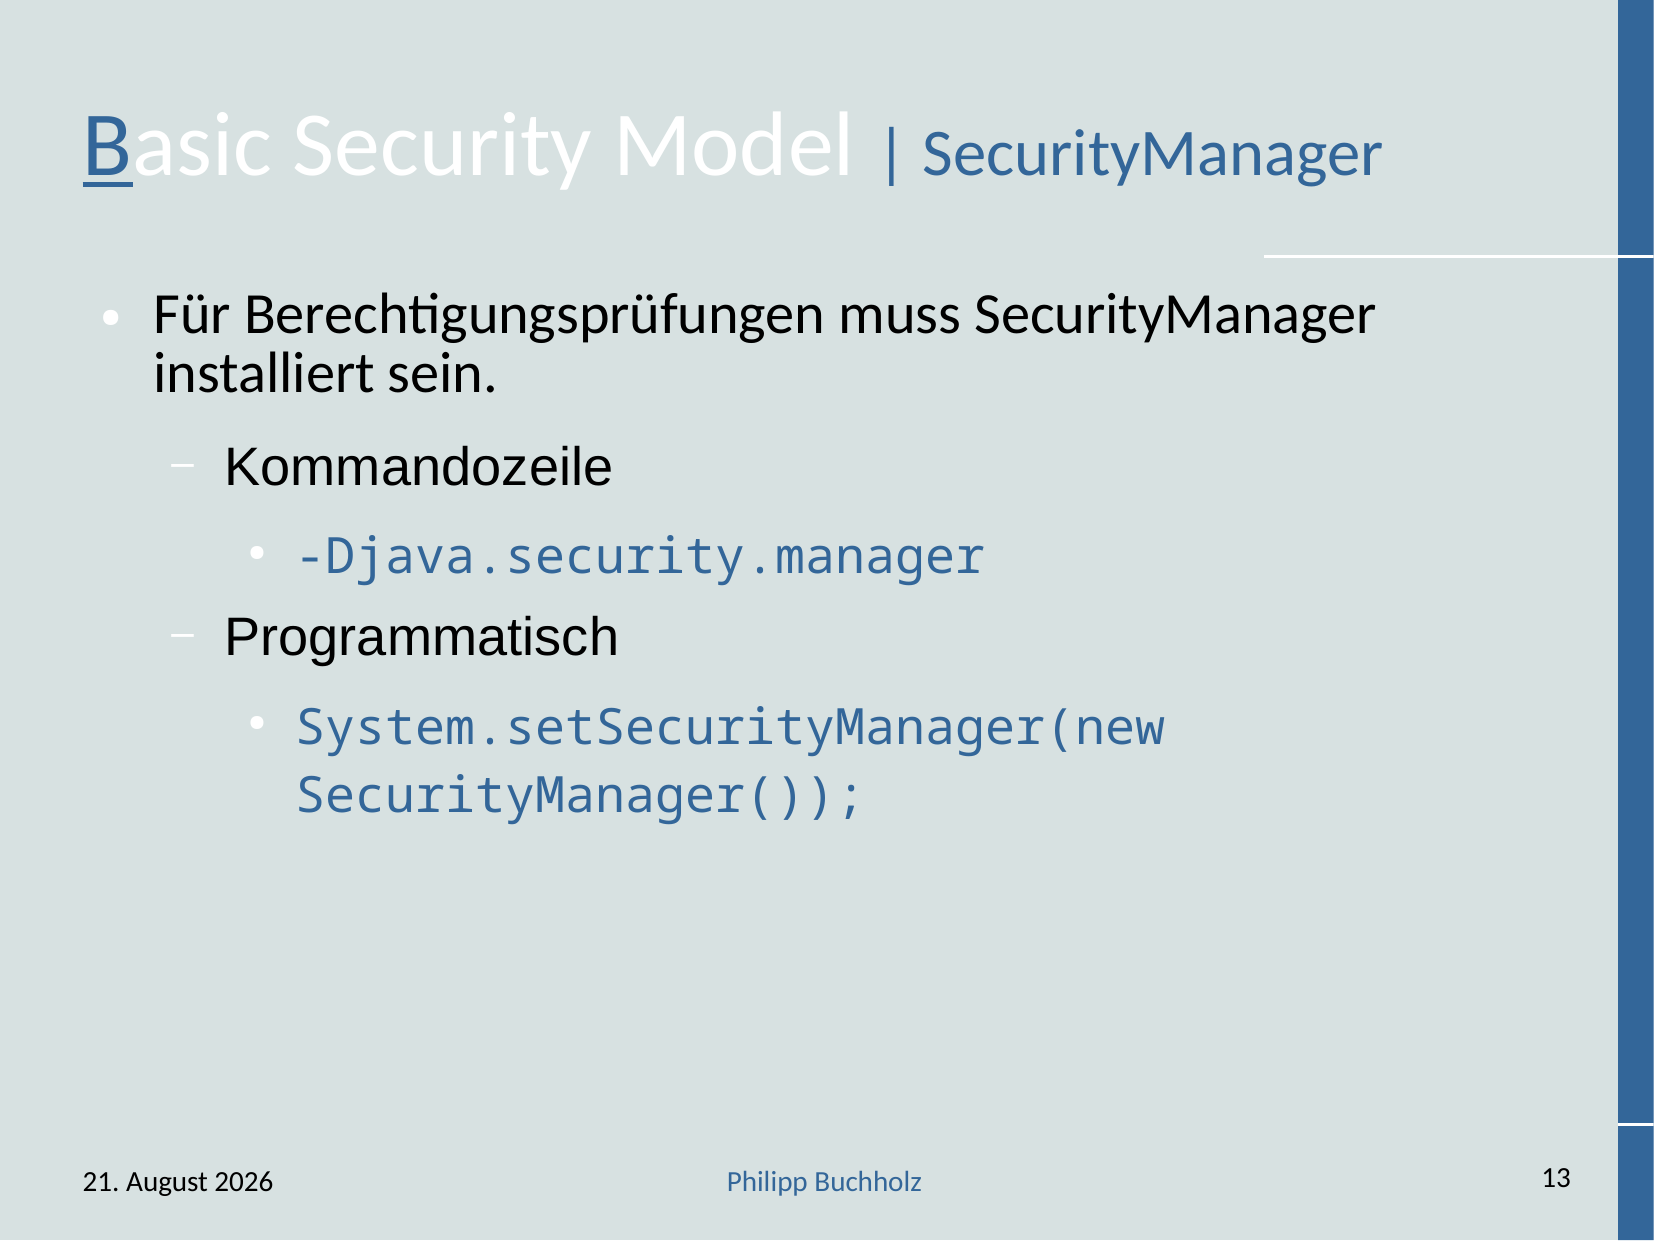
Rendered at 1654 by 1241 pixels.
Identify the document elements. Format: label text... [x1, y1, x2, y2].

list Für Berechtigungsprüfungen muss SecurityManager installiert sein. Kommandozeile -Djava.security.manager Programmatisch System.setSecurityManager(new SecurityManager()); [82, 290, 1571, 1109]
title Basic Security Model | SecurityManager [82, 40, 1571, 266]
